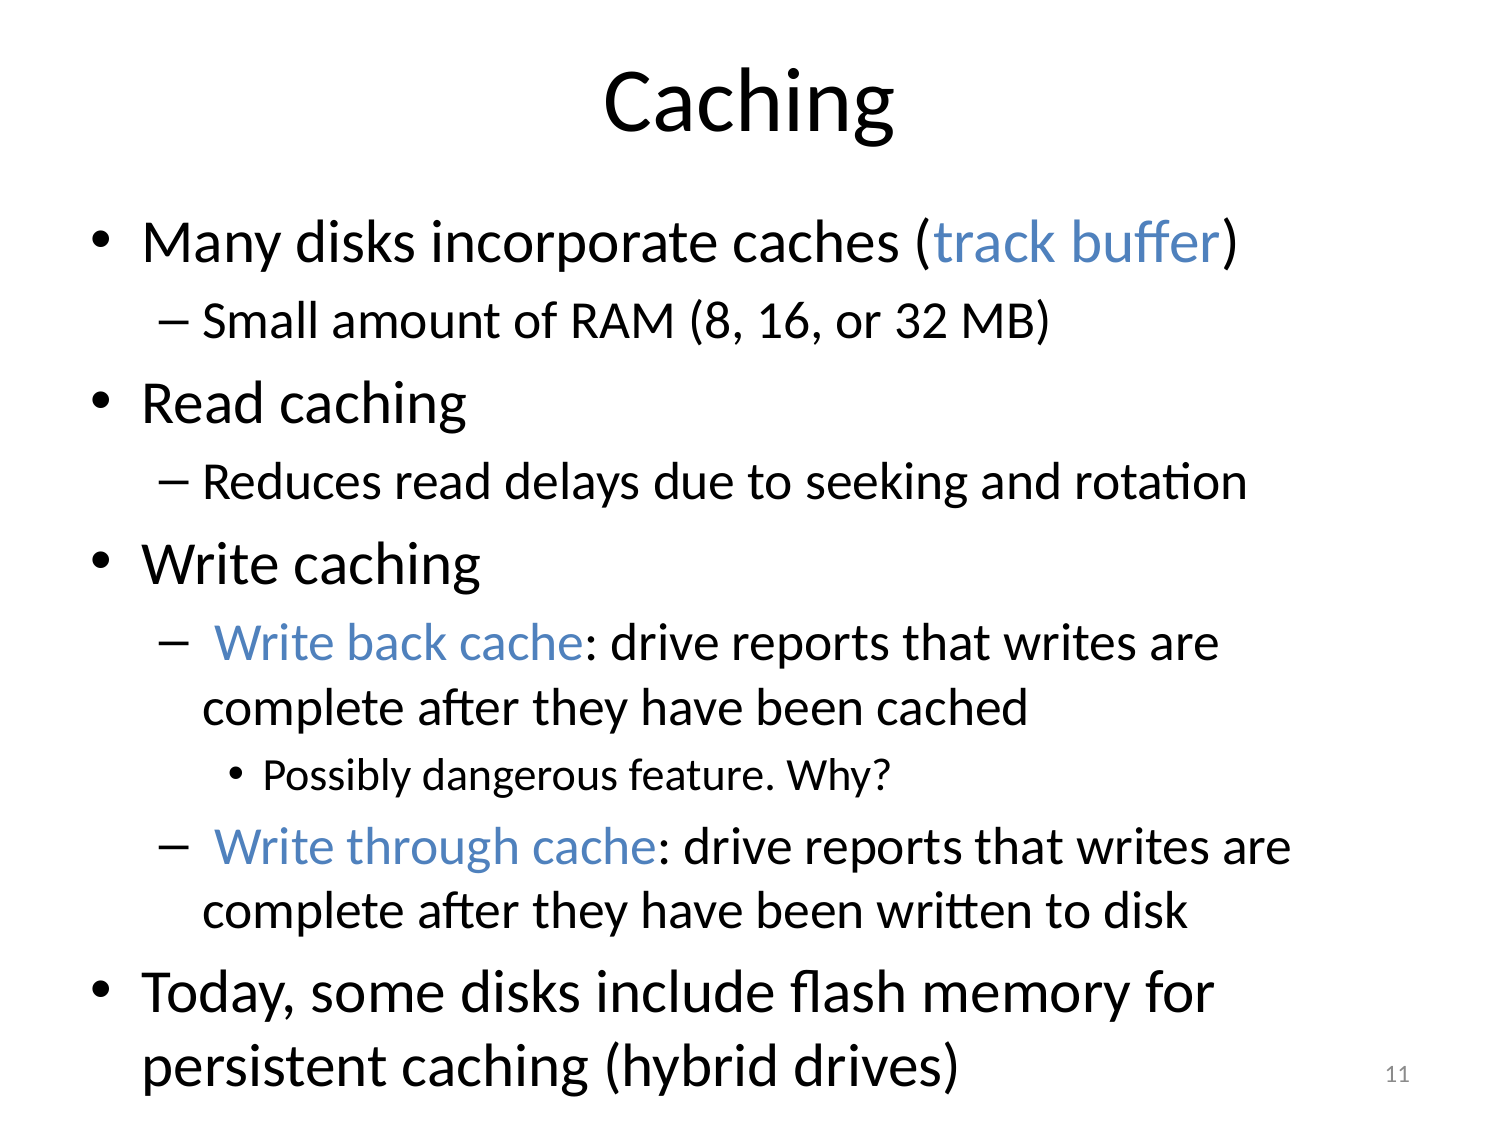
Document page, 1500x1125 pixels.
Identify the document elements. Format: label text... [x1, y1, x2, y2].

slide_number <number> [1074, 1042, 1425, 1103]
list Many disks incorporate caches (track buffer) Small amount of RAM (8, 16, or 32 MB) Read caching Reduces read delays due to seeking and rotation Write caching Write back cache: drive reports that writes are complete after they have been cached Possibly dangerous feature. Why? Write through cache: drive reports that writes are complete after they have been written to disk Today, some disks include flash memory for persistent caching (hybrid drives) [75, 193, 1425, 1111]
title Caching [75, 1, 1425, 189]
